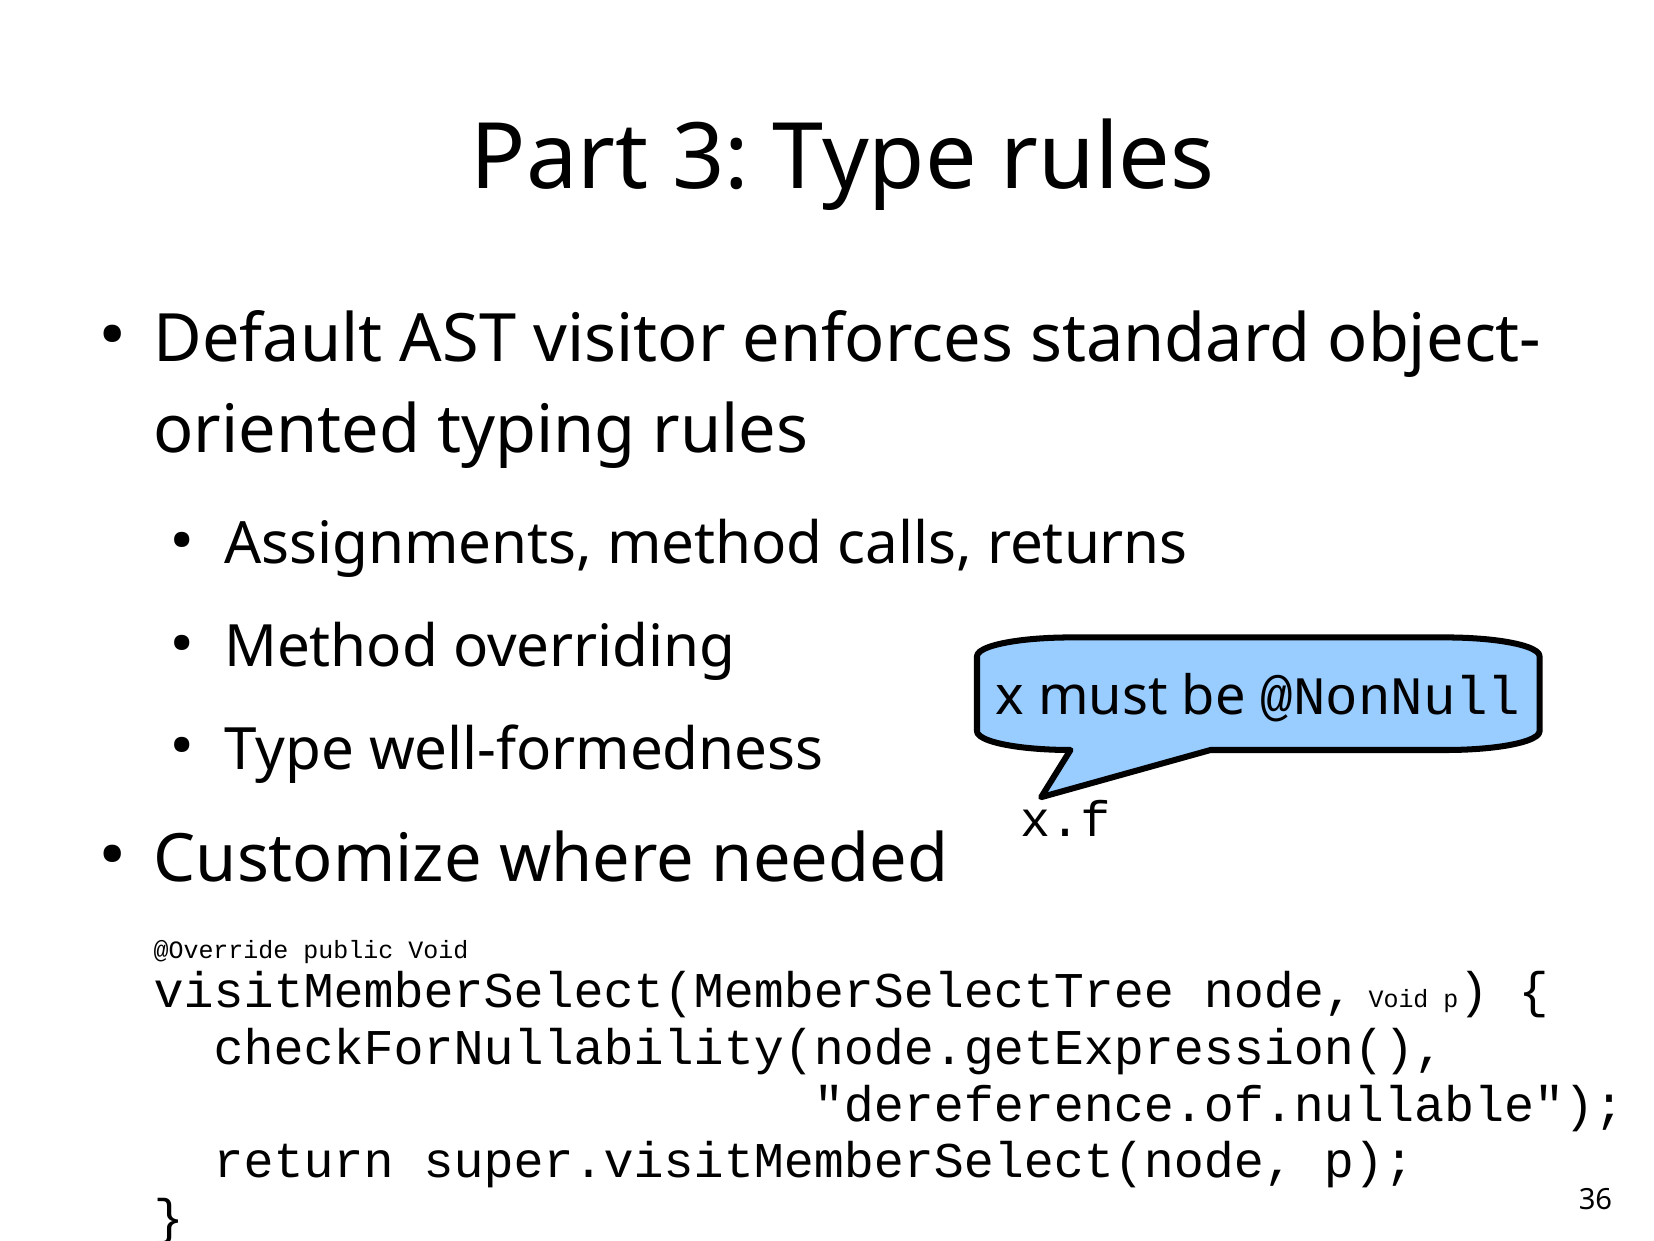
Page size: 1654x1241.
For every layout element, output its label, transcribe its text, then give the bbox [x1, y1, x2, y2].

text_box x must be @NonNull [977, 637, 1540, 798]
list Default AST visitor enforces standard object-oriented typing rules Assignments, method calls, returns Method overriding Type well-formedness Customize where needed @Override public Void visitMemberSelect(MemberSelectTree node, Void p) { checkForNullability(node.getExpression(), "dereference.of.nullable"); return super.visitMemberSelect(node, p); } [82, 290, 1651, 1177]
title Part 3: Type rules [82, 49, 1571, 257]
text_box x.f [1005, 787, 1126, 860]
